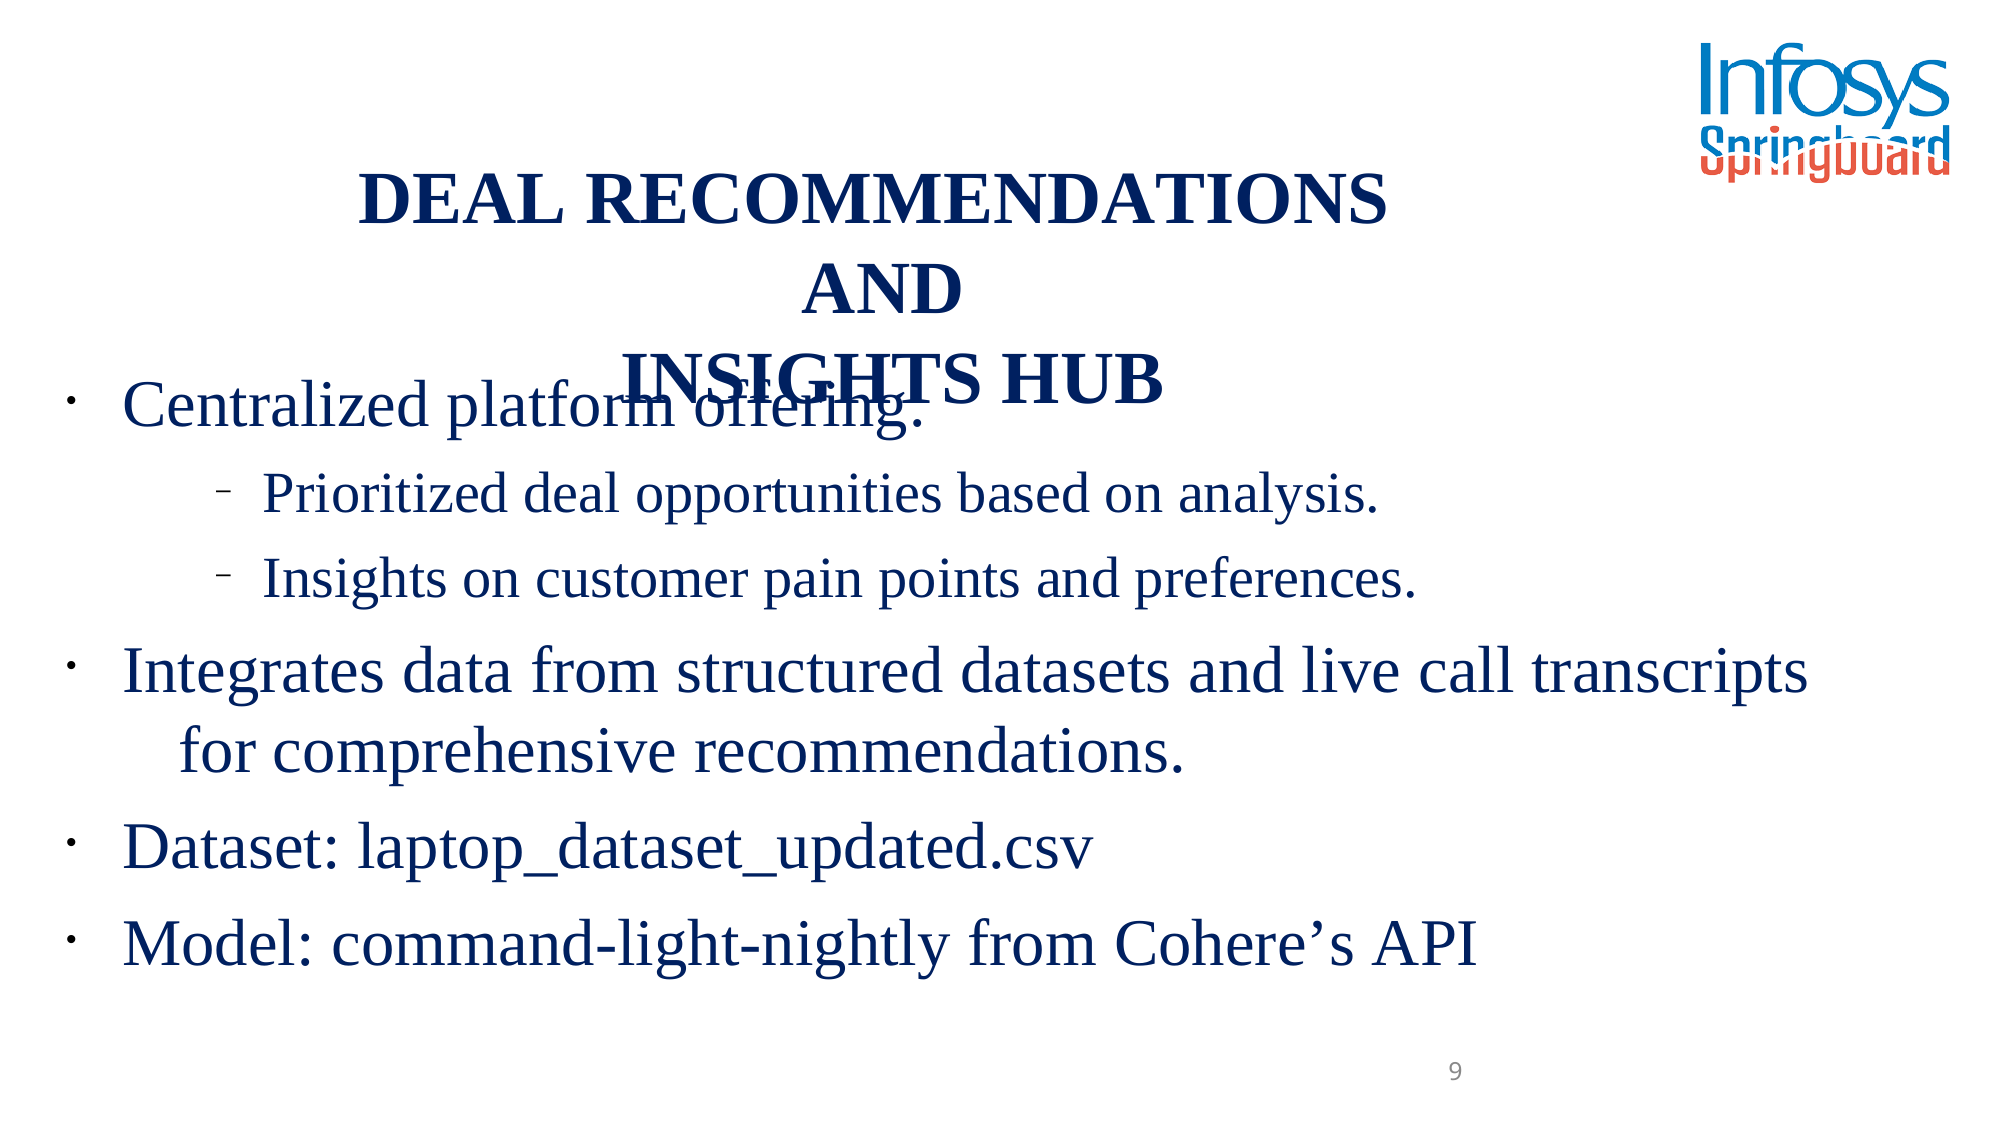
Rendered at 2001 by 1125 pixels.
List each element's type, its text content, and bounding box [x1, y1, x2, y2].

text_box DEAL RECOMMENDATIONS AND INSIGHTS HUB [0, 140, 1810, 329]
text_box Centralized platform offering: Prioritized deal opportunities based on analysis. Insights on customer pain points and preferences. Integrates data from structured datasets and live call transcripts for comprehensive recommendations. Dataset: laptop_dataset_updated.csv Model: command-light-nightly from Cohere’s API [50, 352, 1850, 1125]
picture [1691, 38, 1960, 186]
text_box ‹#› [1433, 1042, 1900, 1103]
